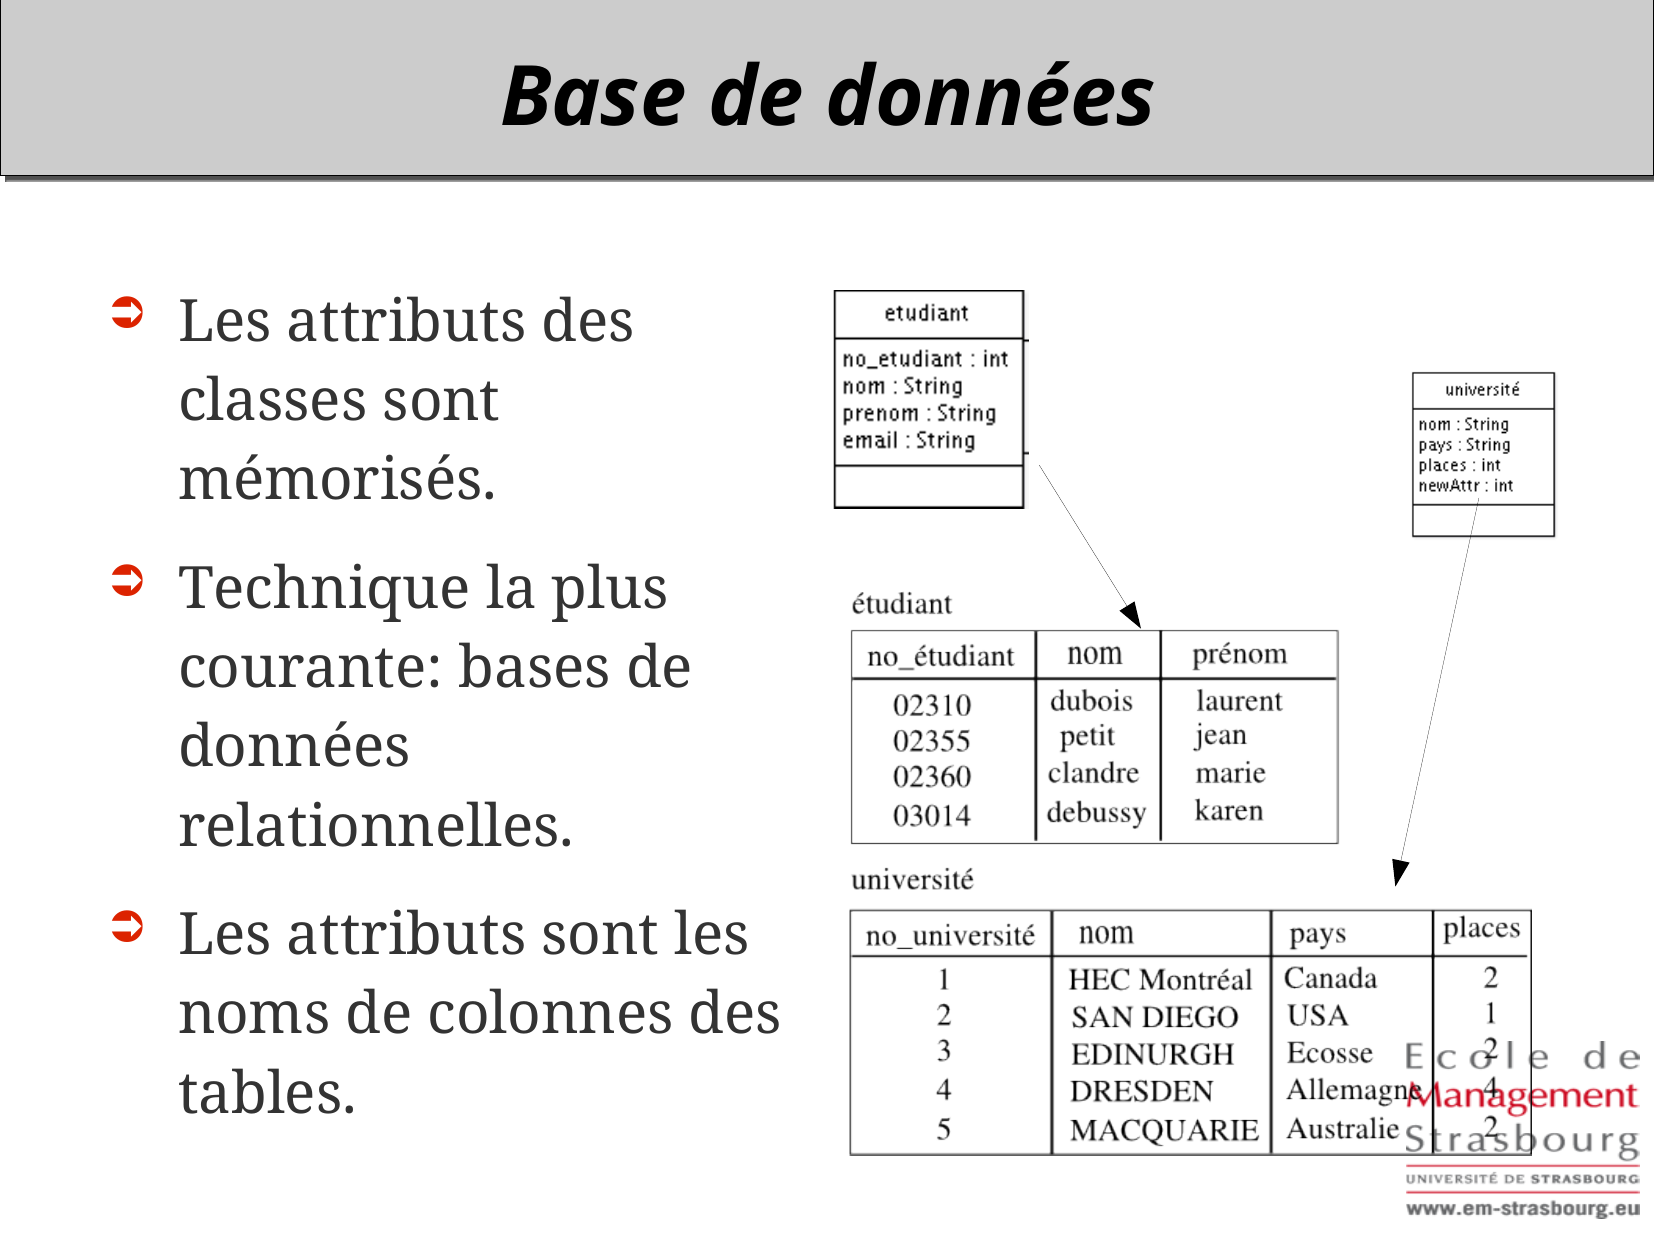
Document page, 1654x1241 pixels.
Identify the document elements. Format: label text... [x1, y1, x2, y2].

picture [832, 290, 1029, 510]
picture [1406, 366, 1560, 542]
list Les attributs des classes sont mémorisés. Technique la plus courante: bases de données relationnelles. Les attributs sont les noms de colonnes des tables. [95, 278, 790, 1189]
picture [848, 591, 1640, 1219]
title Base de données [144, 41, 1513, 258]
